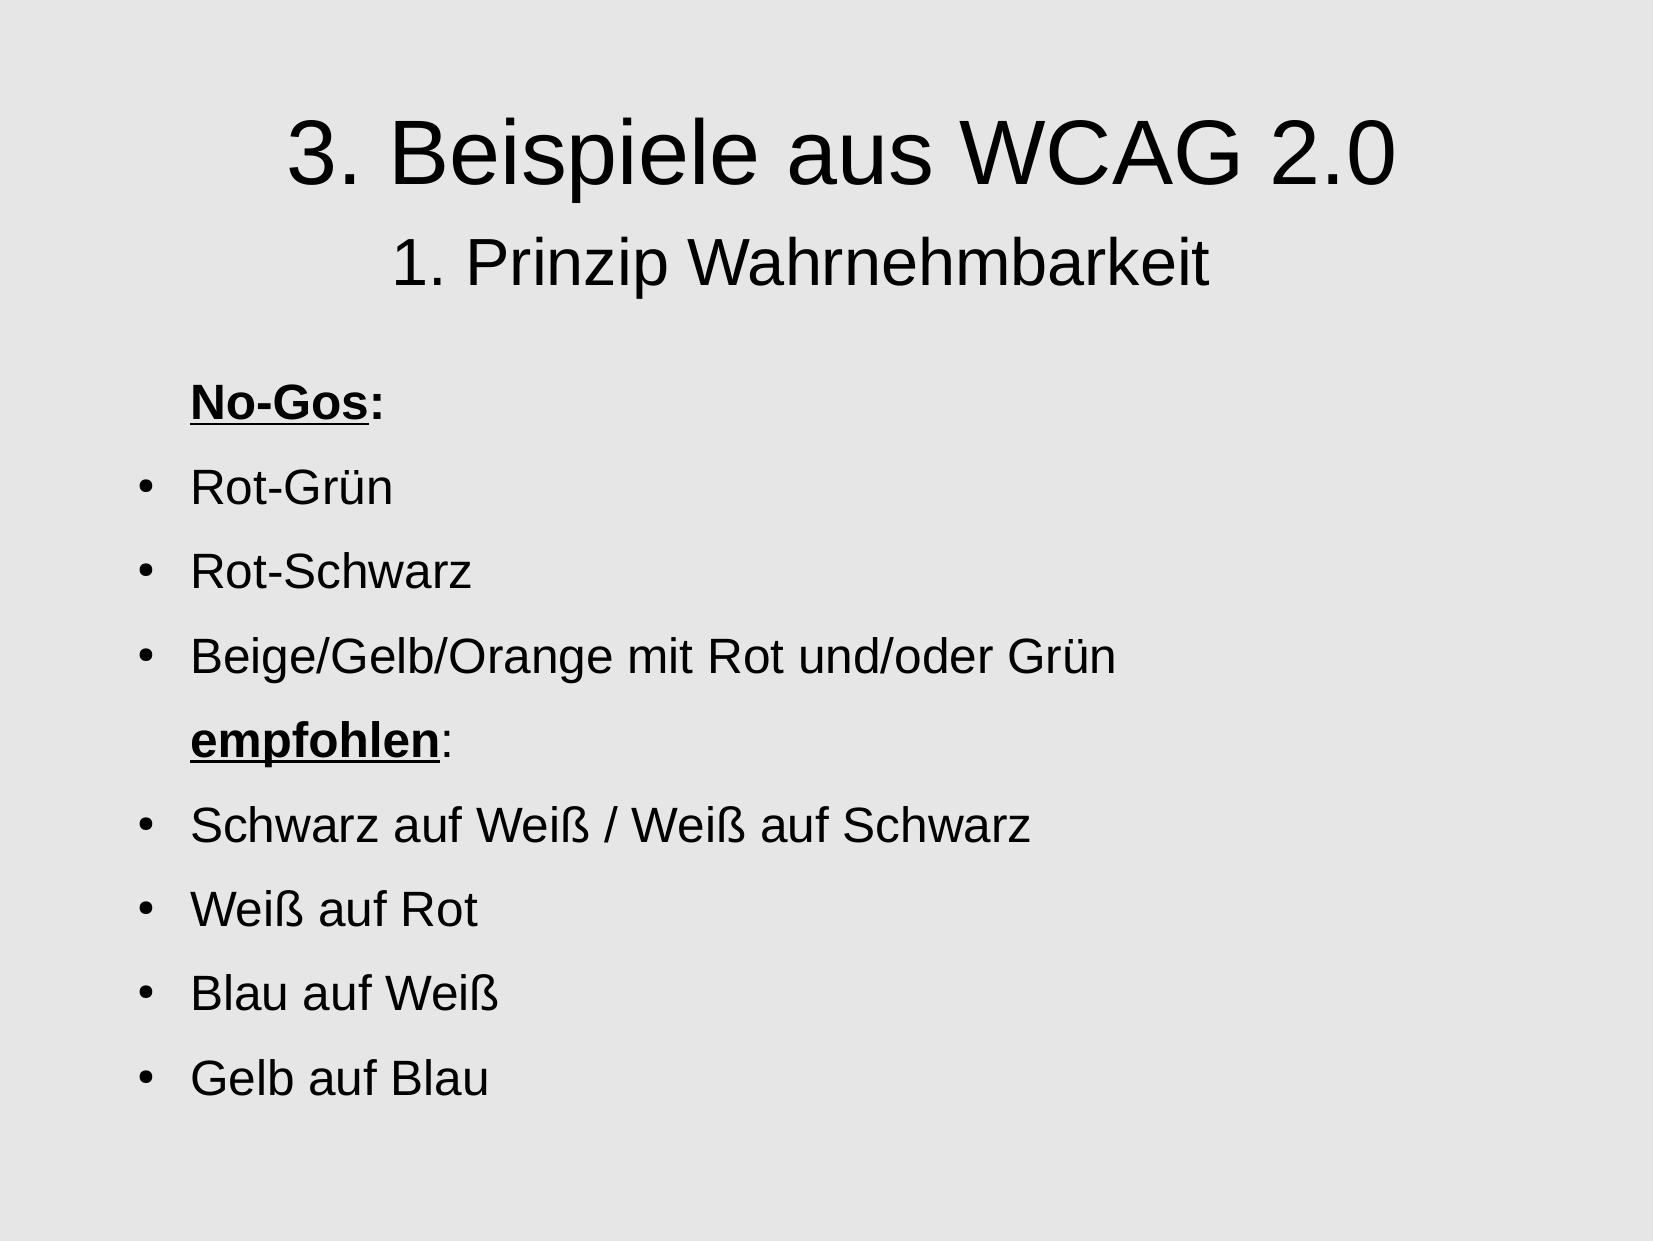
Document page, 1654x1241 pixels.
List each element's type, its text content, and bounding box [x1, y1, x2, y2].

title 3. Beispiele aus WCAG 2.0 [82, 49, 1571, 257]
list No-Gos: Rot-Grün Rot-Schwarz Beige/Gelb/Orange mit Rot und/oder Grün empfohlen: Schwarz auf Weiß / Weiß auf Schwarz Weiß auf Rot Blau auf Weiß Gelb auf Blau [120, 375, 1440, 1111]
list 1. Prinzip Wahrnehmbarkeit [391, 257, 1262, 361]
